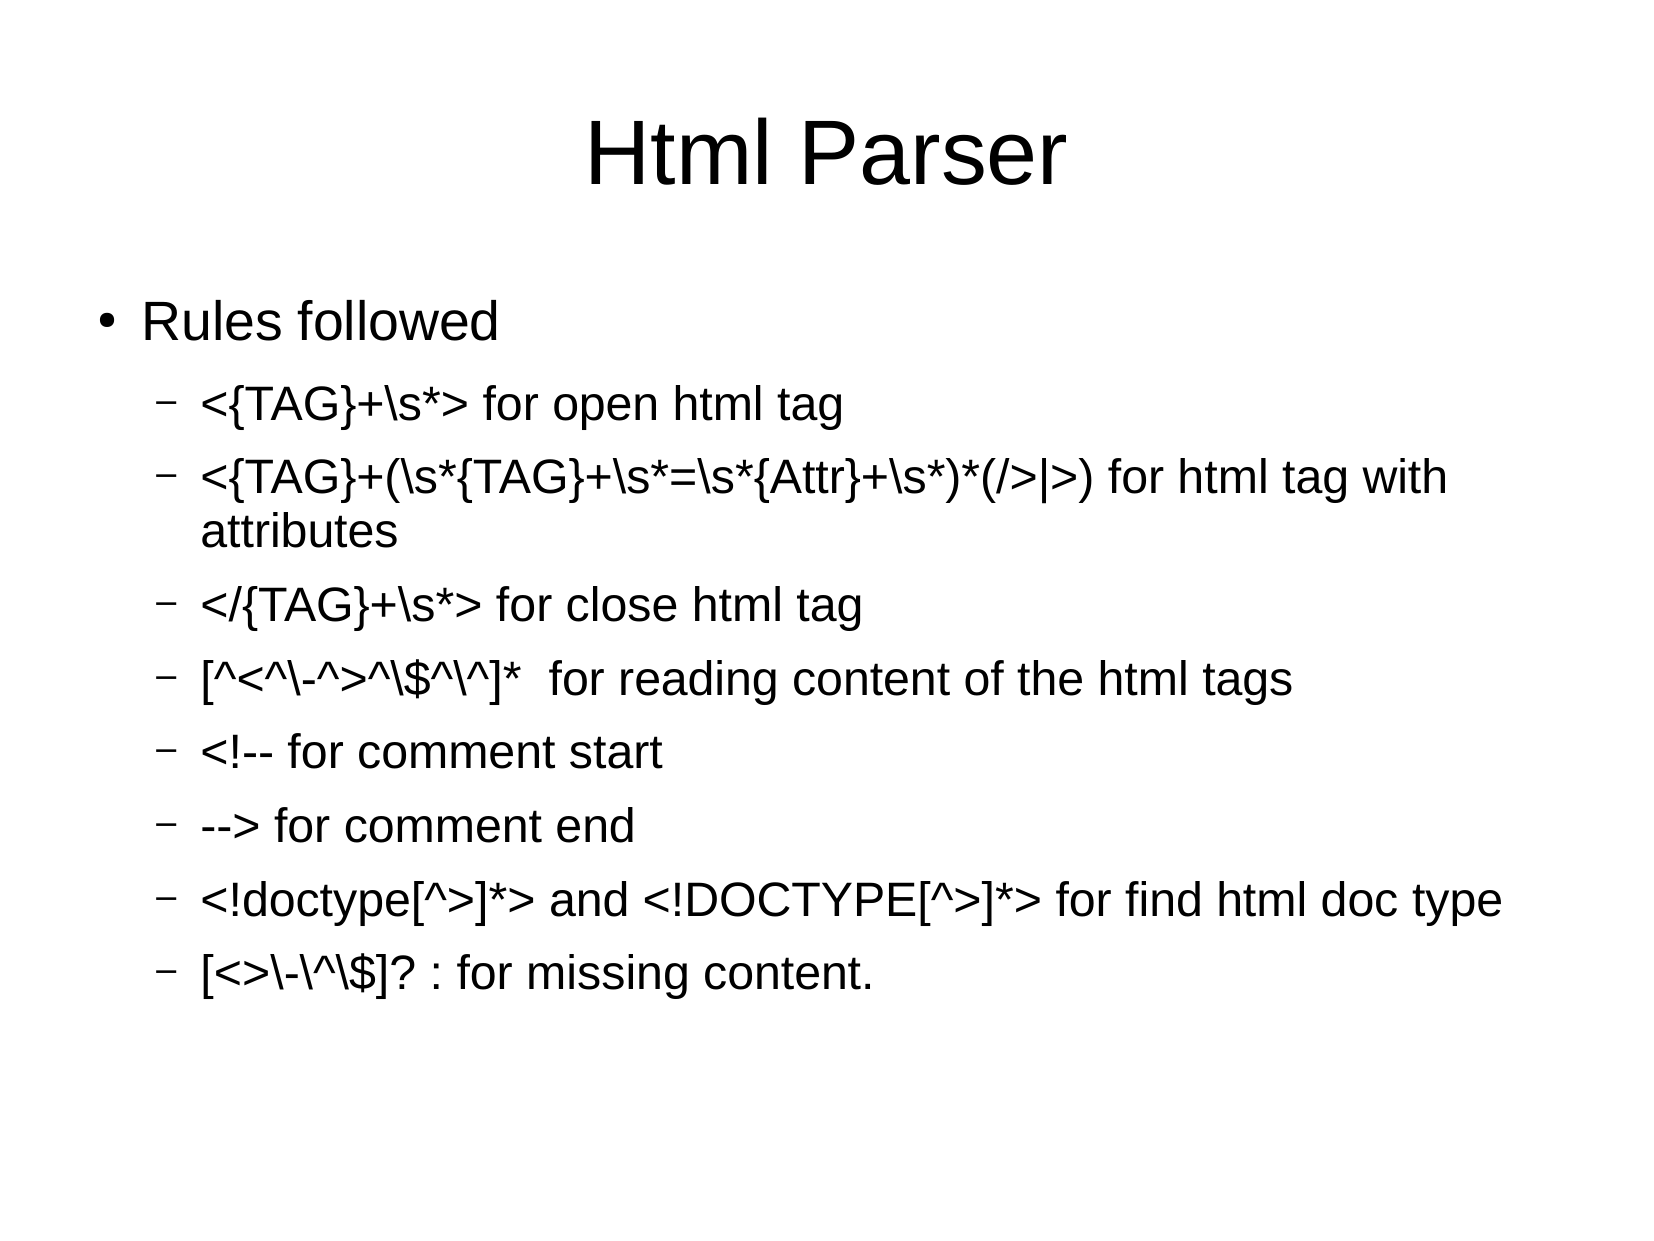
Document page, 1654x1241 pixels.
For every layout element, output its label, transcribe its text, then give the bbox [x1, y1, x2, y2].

list Rules followed <{TAG}+\s*> for open html tag <{TAG}+(\s*{TAG}+\s*=\s*{Attr}+\s*)*(/>|>) for html tag with attributes </{TAG}+\s*> for close html tag [^<^\-^>^\$^\^]* for reading content of the html tags <!-- for comment start --> for comment end <!doctype[^>]*> and <!DOCTYPE[^>]*> for find html doc type [<>\-\^\$]? : for missing content. [82, 290, 1571, 1010]
title Html Parser [82, 49, 1571, 257]
